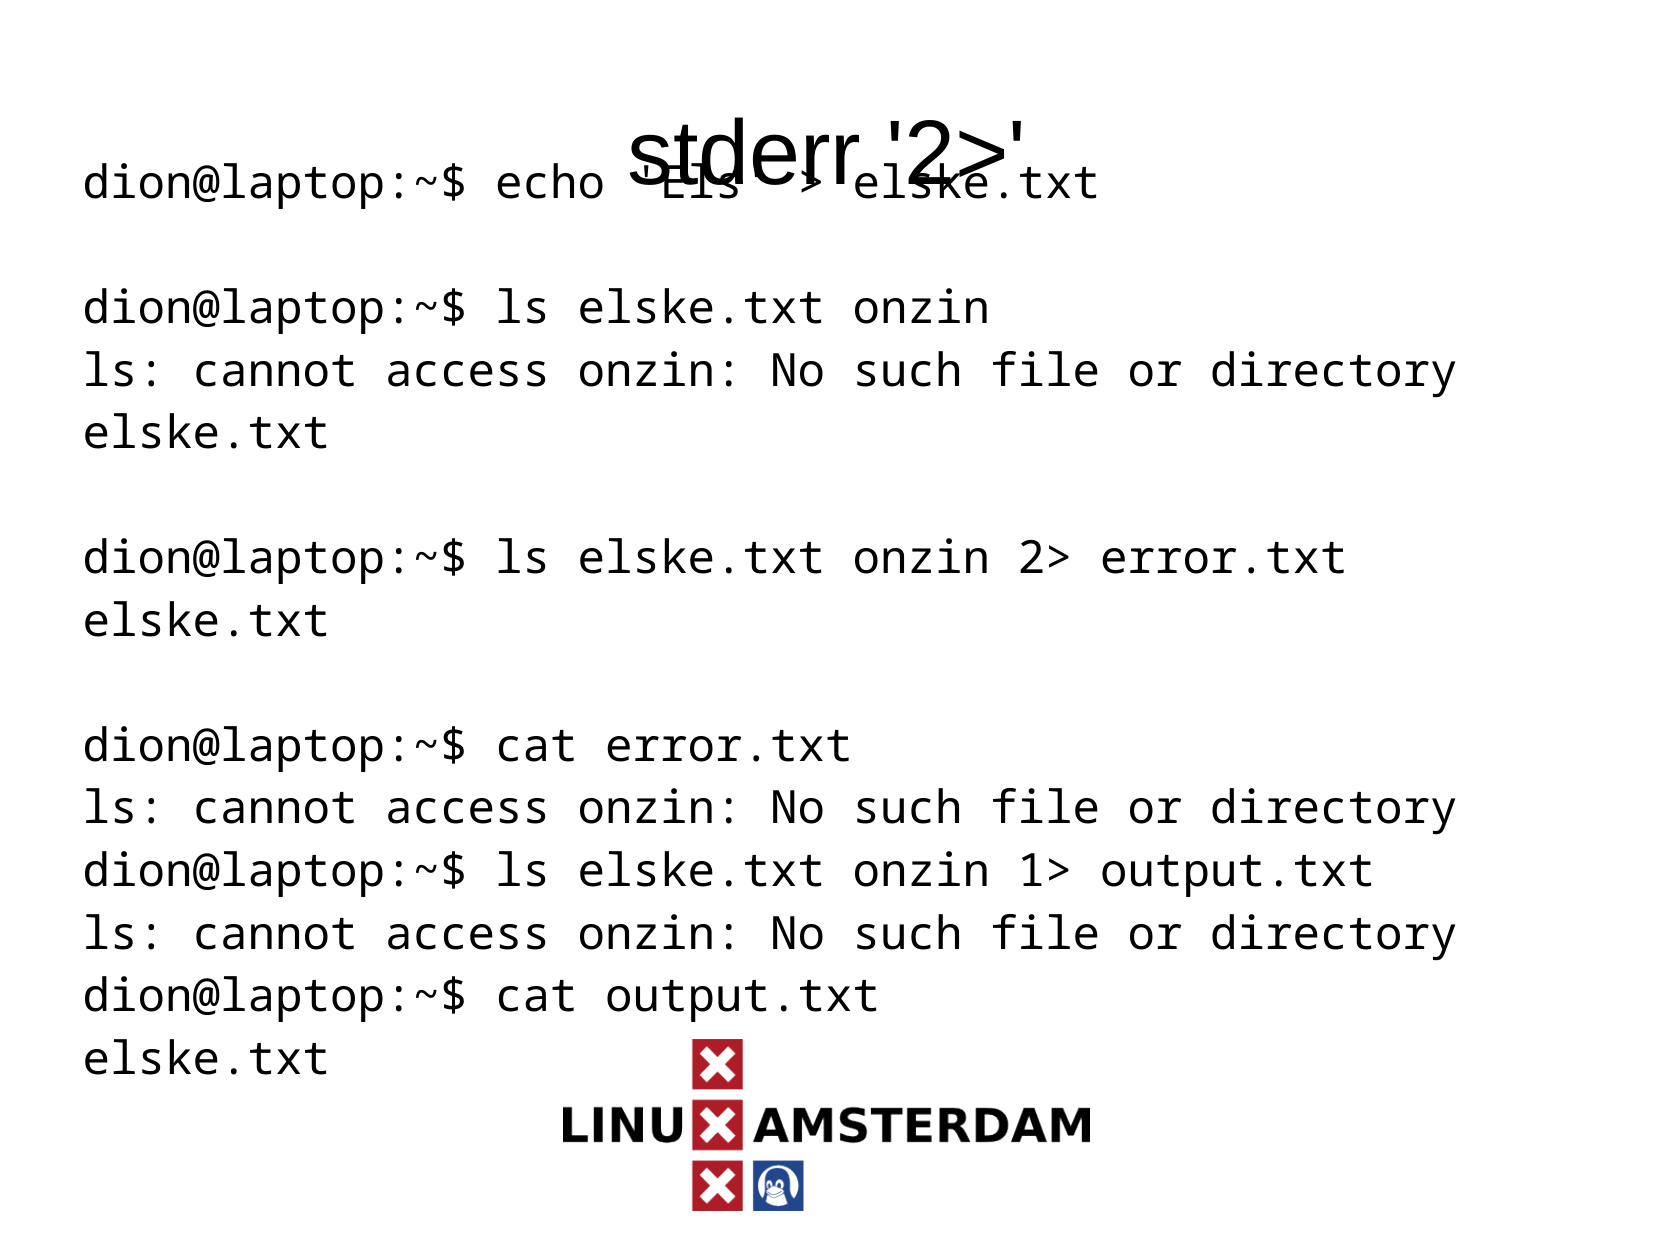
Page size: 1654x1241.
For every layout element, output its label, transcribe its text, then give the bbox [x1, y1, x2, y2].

subtitle dion@laptop:~$ echo 'Els' > elske.txt dion@laptop:~$ ls elske.txt onzin ls: cannot access onzin: No such file or directory elske.txt dion@laptop:~$ ls elske.txt onzin 2> error.txt elske.txt dion@laptop:~$ cat error.txt ls: cannot access onzin: No such file or directory dion@laptop:~$ ls elske.txt onzin 1> output.txt ls: cannot access onzin: No such file or directory dion@laptop:~$ cat output.txt elske.txt [82, 223, 1571, 1077]
title stderr '2>' [82, 49, 1571, 223]
picture [563, 1039, 1090, 1211]
